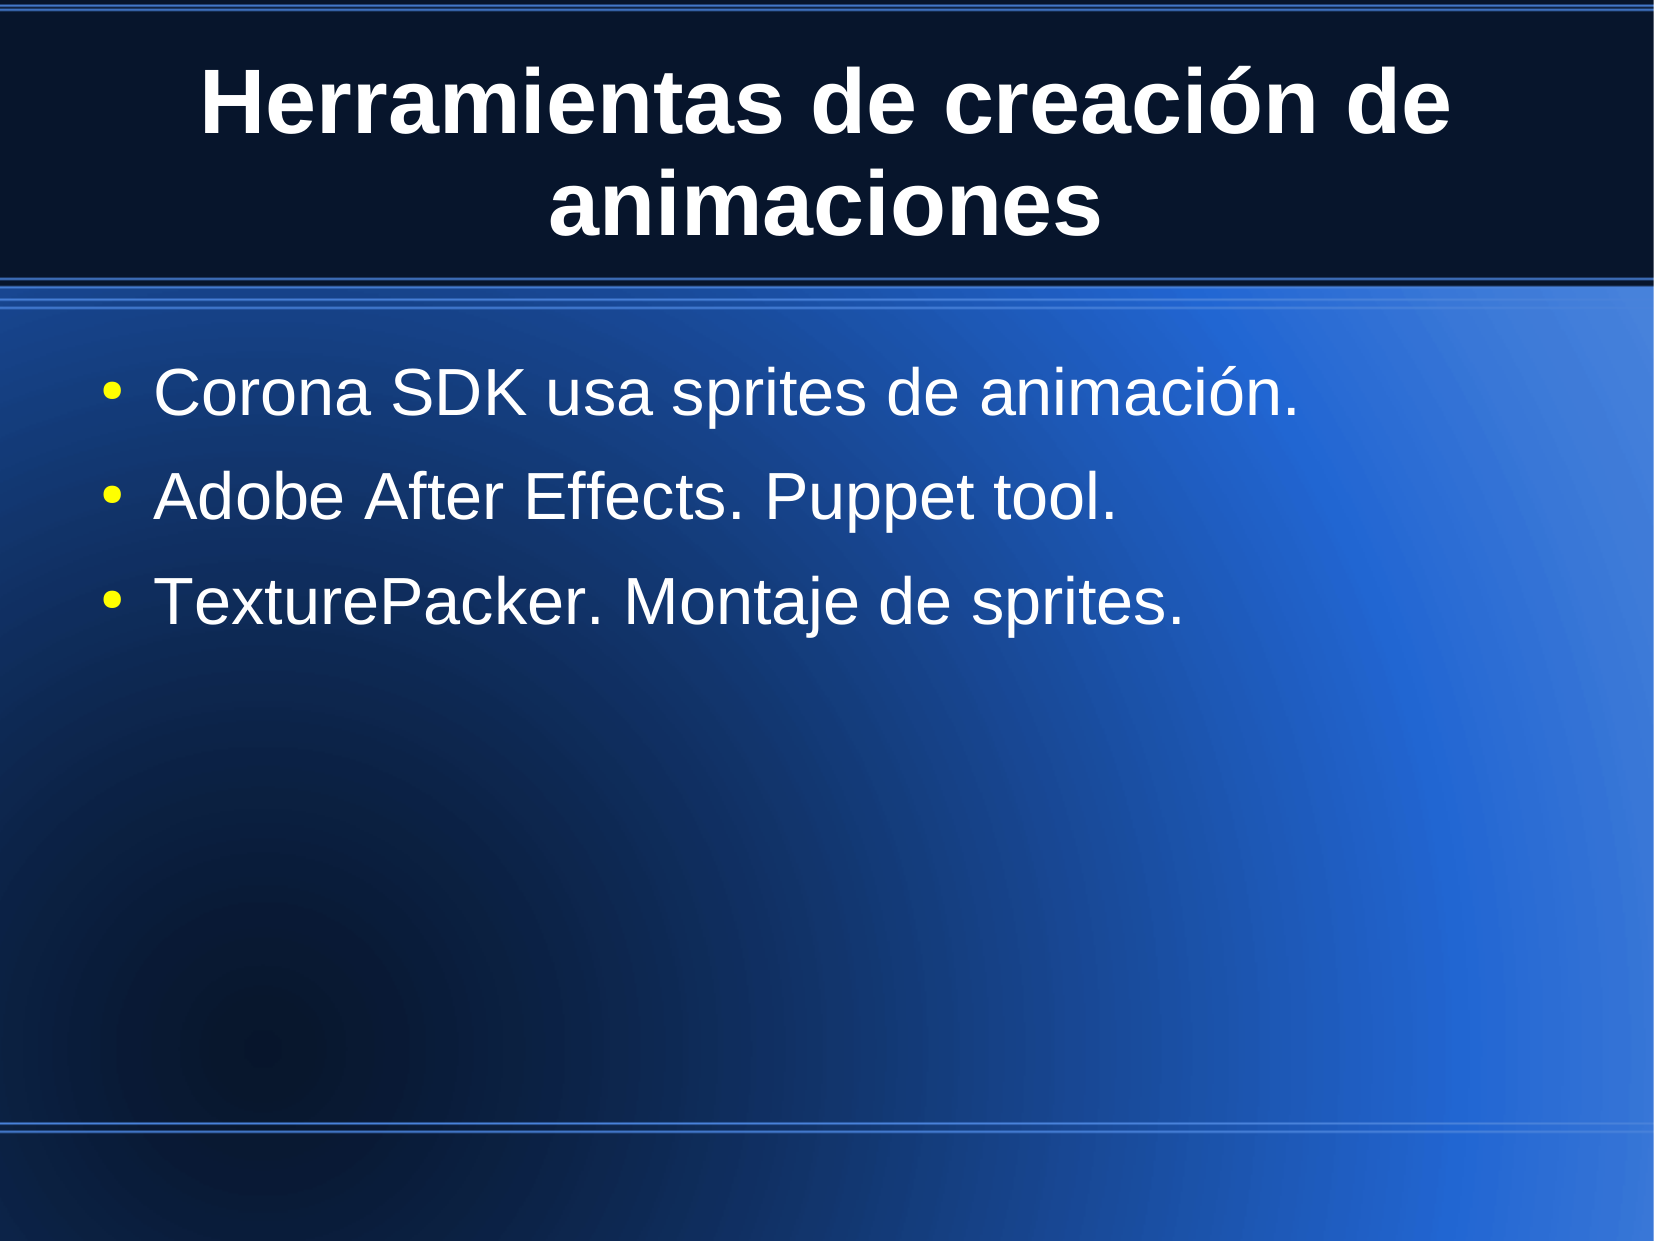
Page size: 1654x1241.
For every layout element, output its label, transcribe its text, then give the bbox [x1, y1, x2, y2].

title Herramientas de creación de animaciones [82, 49, 1571, 257]
list Corona SDK usa sprites de animación. Adobe After Effects. Puppet tool. TexturePacker. Montaje de sprites. [82, 355, 1571, 1058]
picture [0, 0, 1654, 1241]
